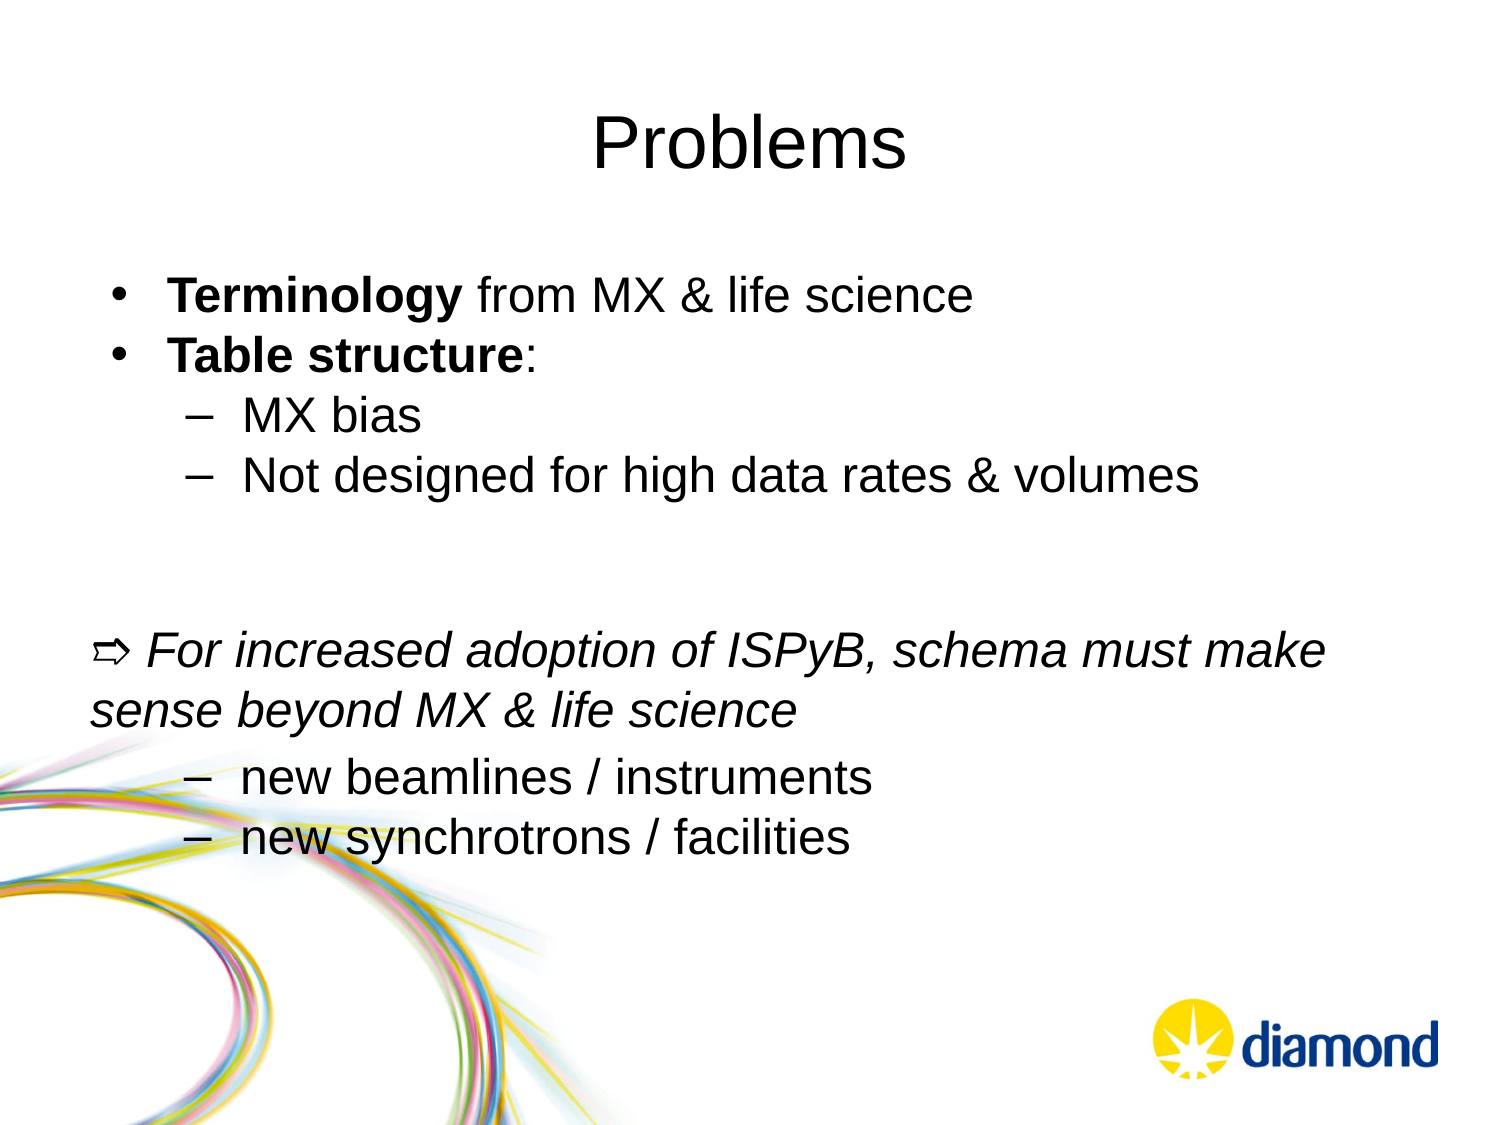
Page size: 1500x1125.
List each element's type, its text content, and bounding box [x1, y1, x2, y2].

picture [0, 587, 1438, 1125]
list Terminology from MX & life science Table structure: MX bias Not designed for high data rates & volumes [76, 255, 1427, 576]
list ➱ For increased adoption of ISPyB, schema must make sense beyond MX & life science new beamlines / instruments new synchrotrons / facilities [75, 542, 1425, 948]
title Problems [75, 45, 1425, 233]
